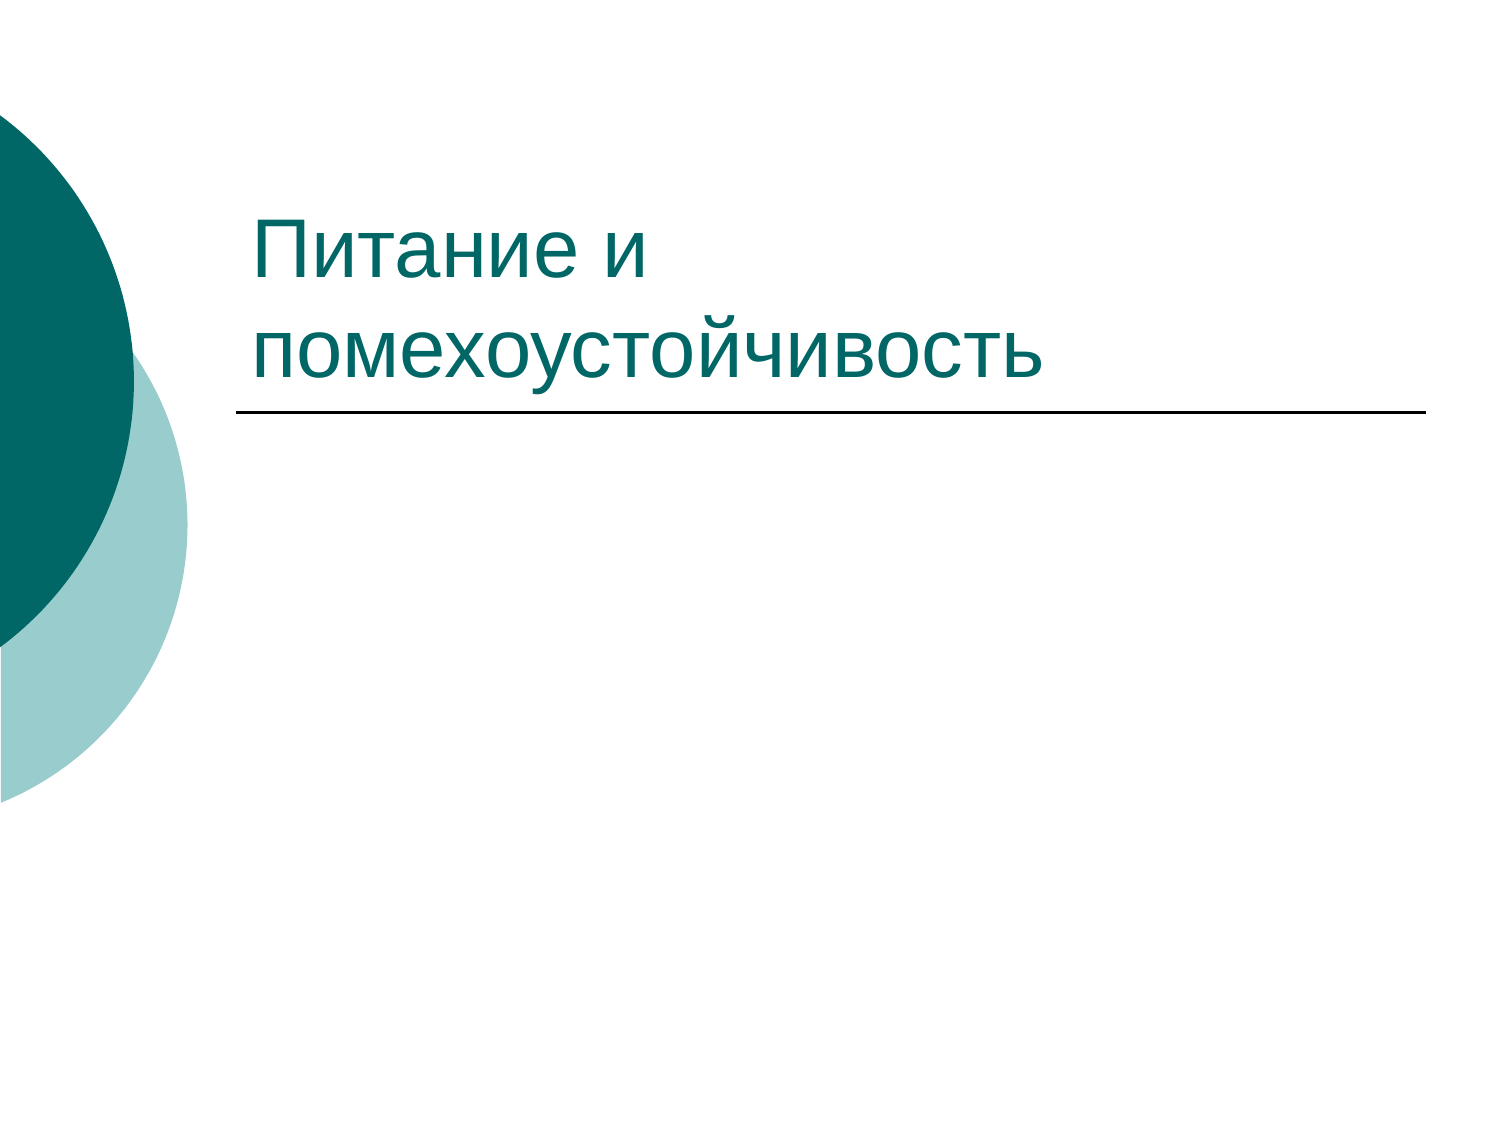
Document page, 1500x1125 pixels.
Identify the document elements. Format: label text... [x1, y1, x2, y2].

title Питание и помехоустойчивость [236, 186, 1425, 372]
